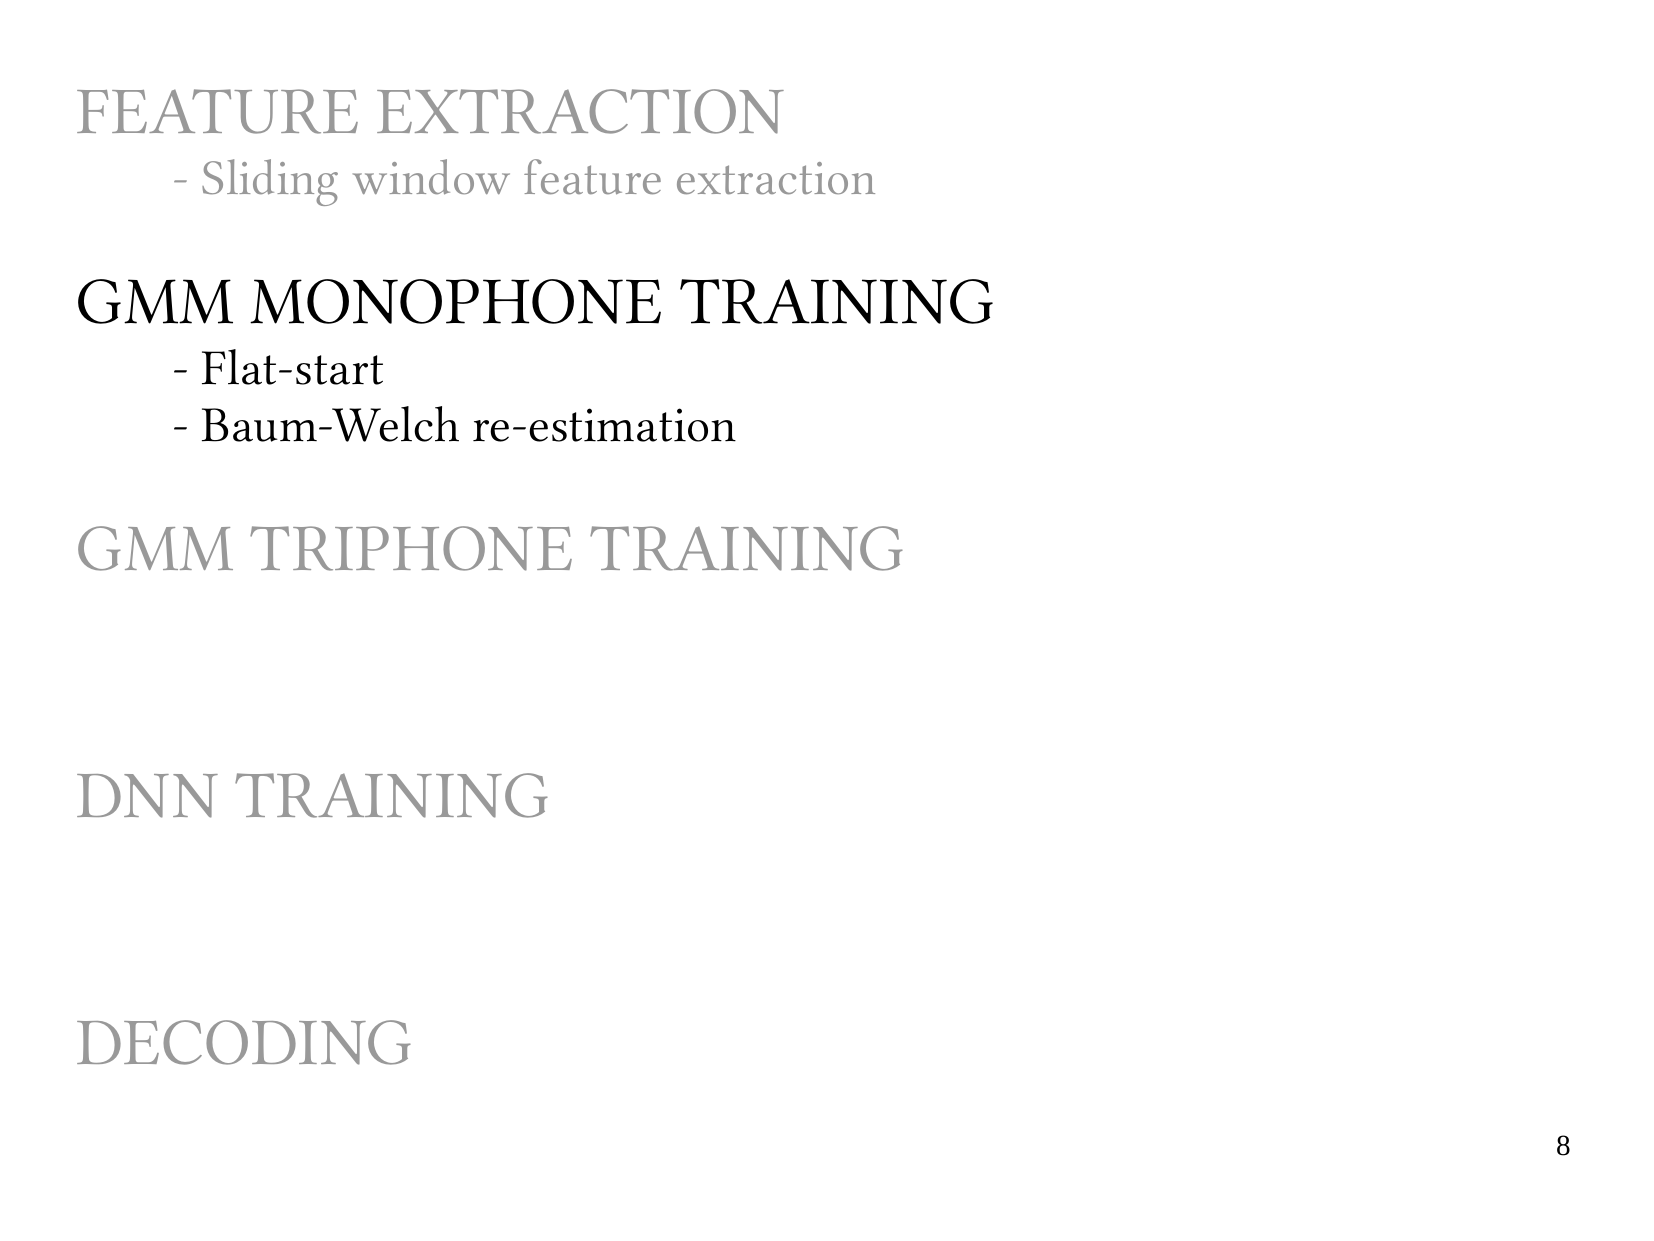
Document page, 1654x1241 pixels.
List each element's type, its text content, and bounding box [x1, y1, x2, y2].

subtitle FEATURE EXTRACTION - Sliding window feature extraction GMM MONOPHONE TRAINING - Flat-start - Baum-Welch re-estimation GMM TRIPHONE TRAINING DNN TRAINING DECODING [60, 72, 1549, 1216]
